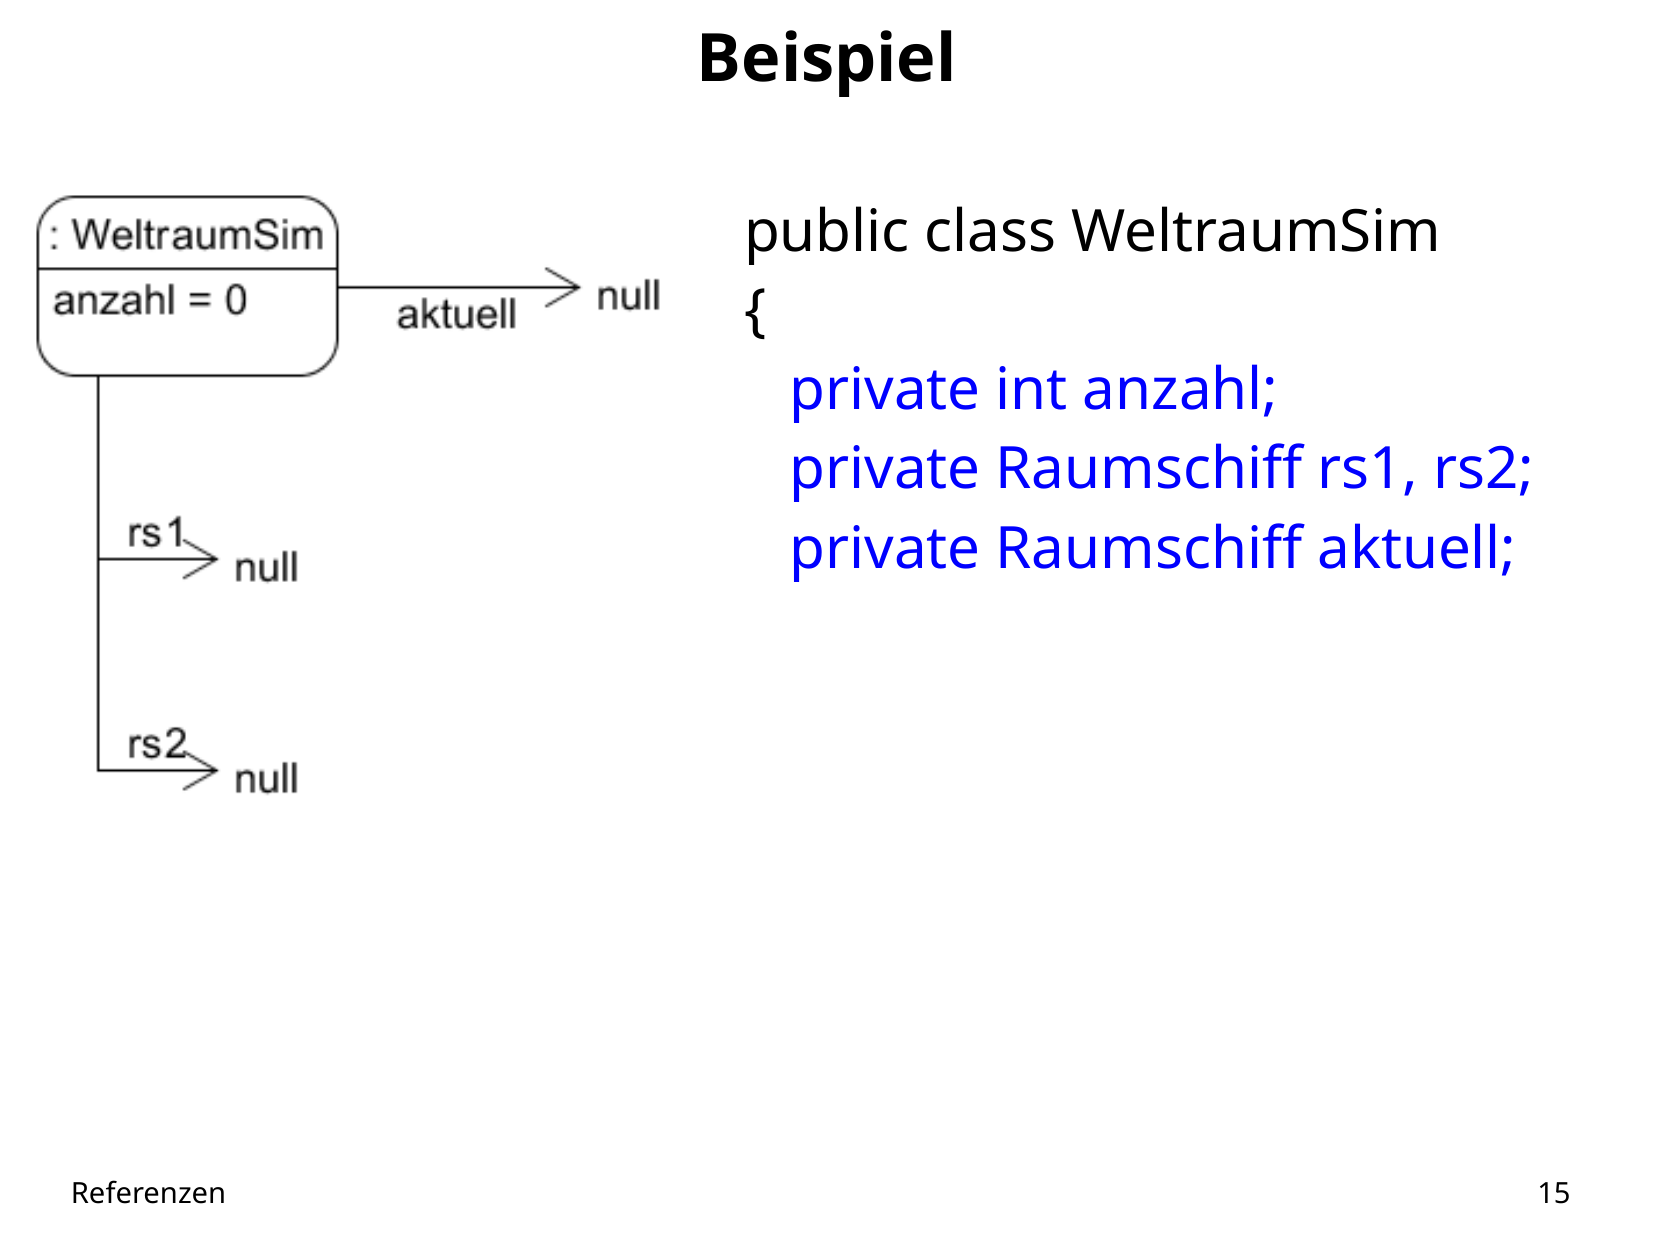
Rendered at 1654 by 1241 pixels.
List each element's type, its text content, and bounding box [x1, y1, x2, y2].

title Beispiel [0, 5, 1654, 107]
list public class WeltraumSim { private int anzahl; private Raumschiff rs1, rs2; private Raumschiff aktuell; [744, 188, 1642, 1182]
picture [35, 194, 662, 979]
